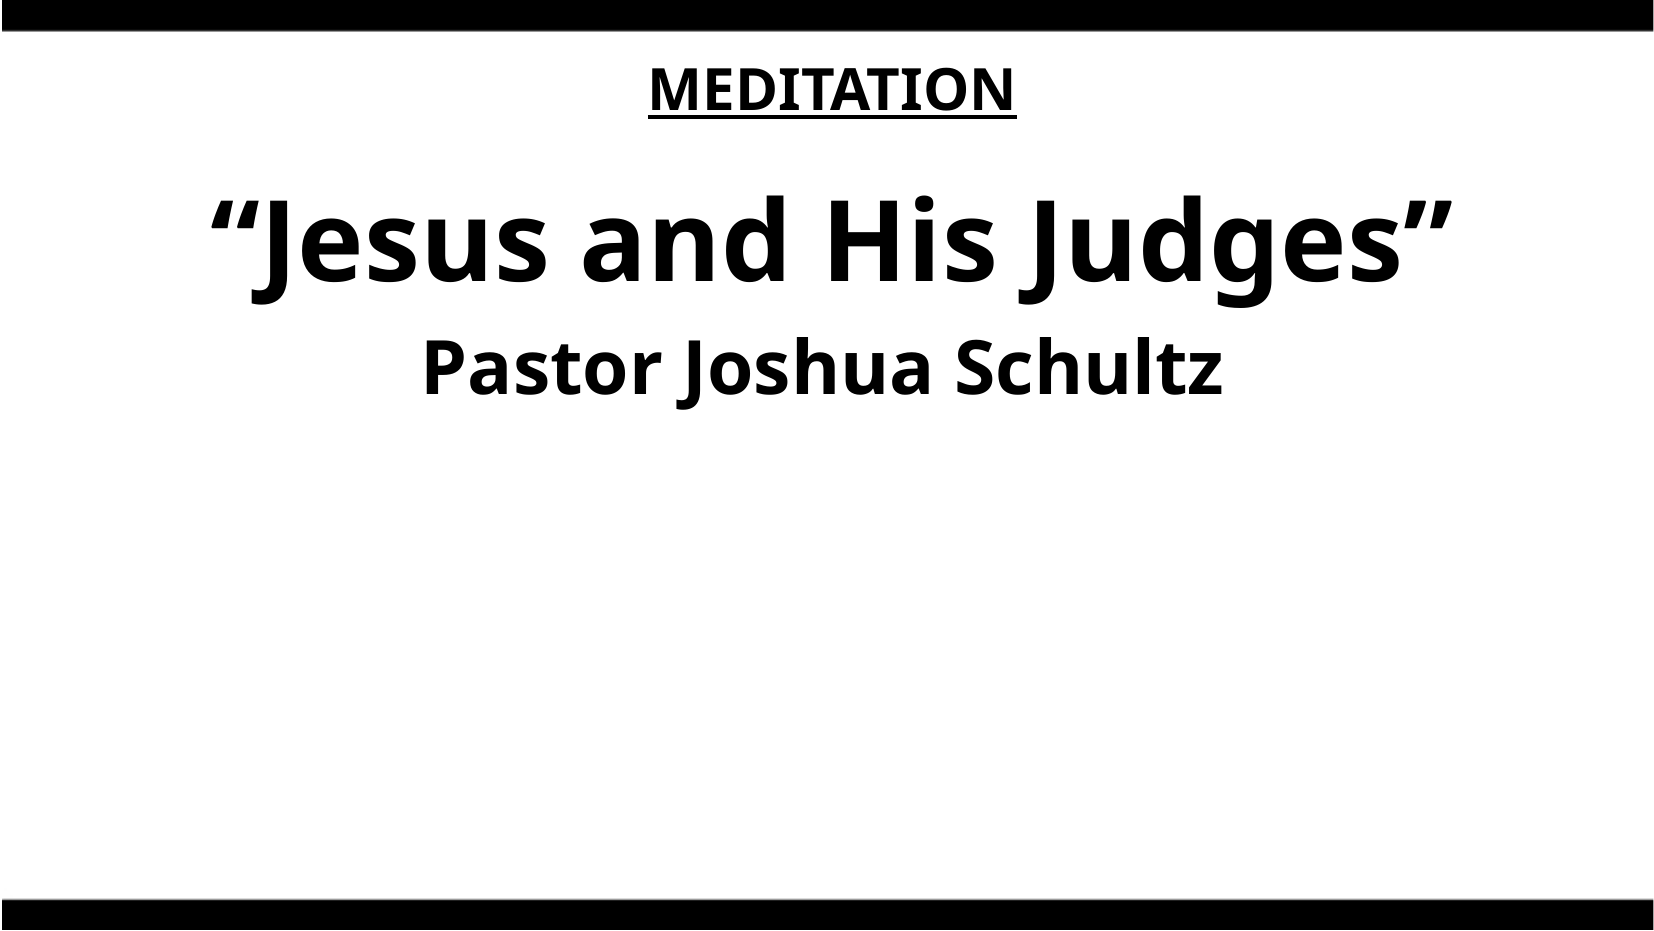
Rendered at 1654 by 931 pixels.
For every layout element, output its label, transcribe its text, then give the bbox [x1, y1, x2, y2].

text_box MEDITATION “Jesus and His Judges” Pastor Joshua Schultz [60, 40, 1606, 416]
picture [2, 0, 1654, 930]
